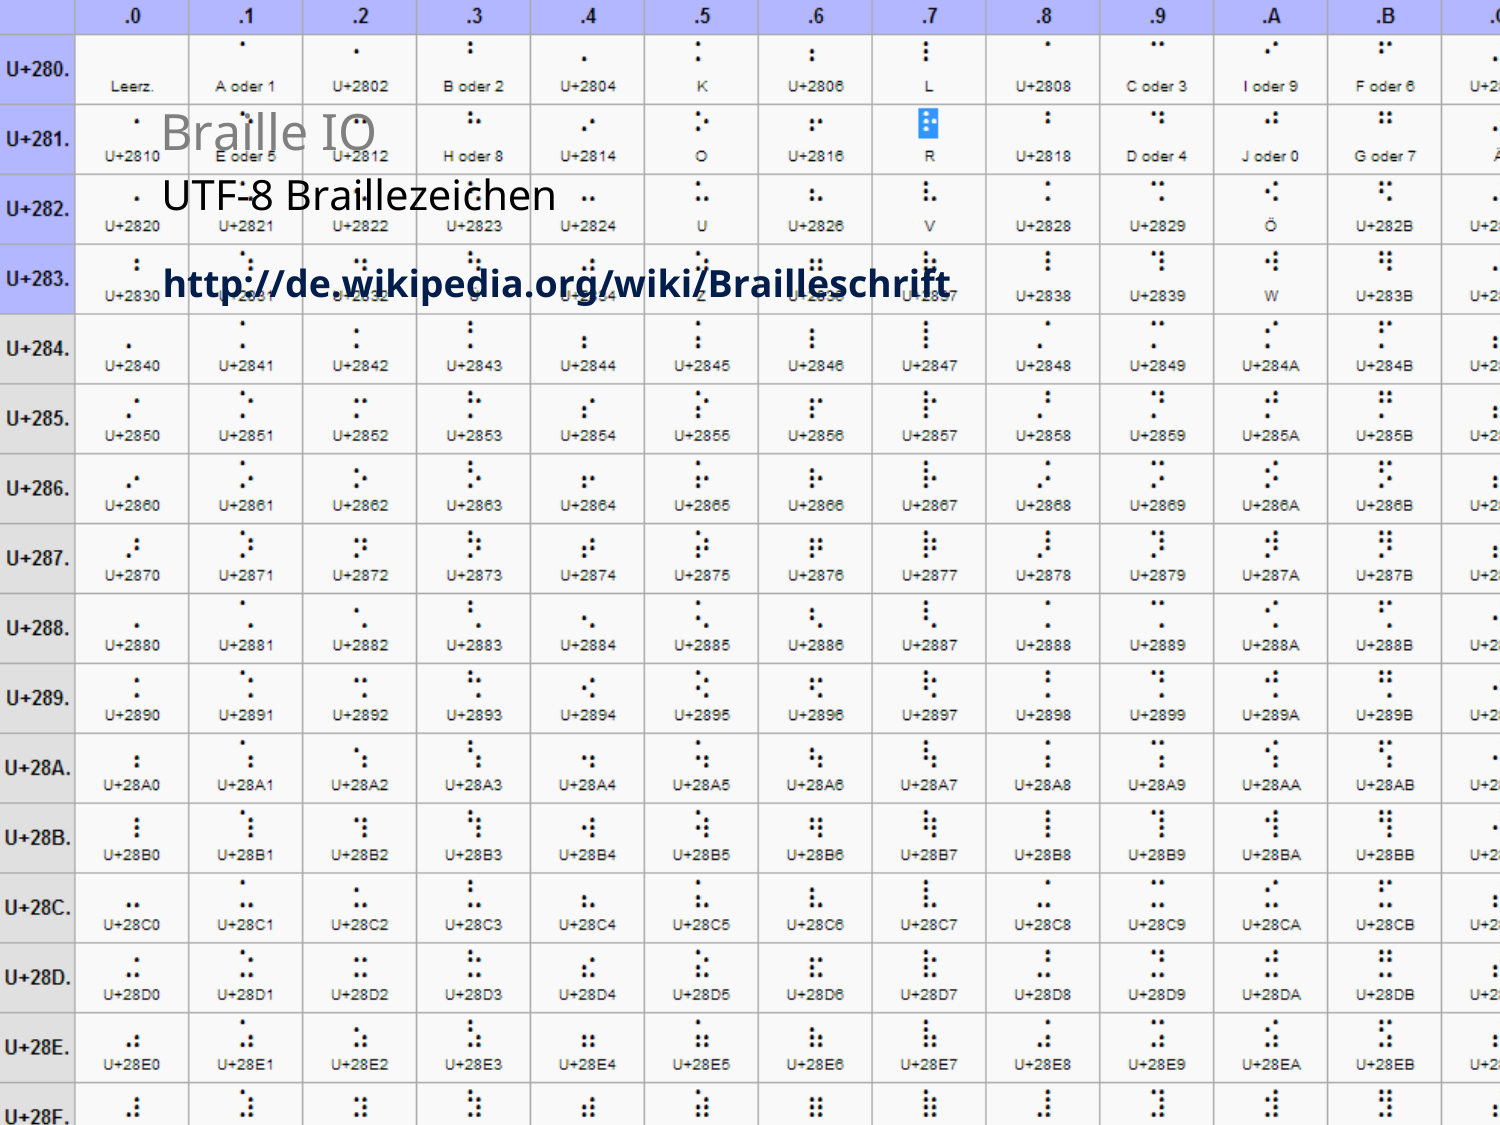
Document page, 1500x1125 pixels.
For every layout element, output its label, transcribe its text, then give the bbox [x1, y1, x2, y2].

text_box UTF-8 Braillezeichen [161, 162, 1388, 225]
title Braille IO [160, 93, 1392, 170]
picture [0, 0, 1500, 1125]
list http://de.wikipedia.org/wiki/Brailleschrift [162, 249, 1388, 826]
